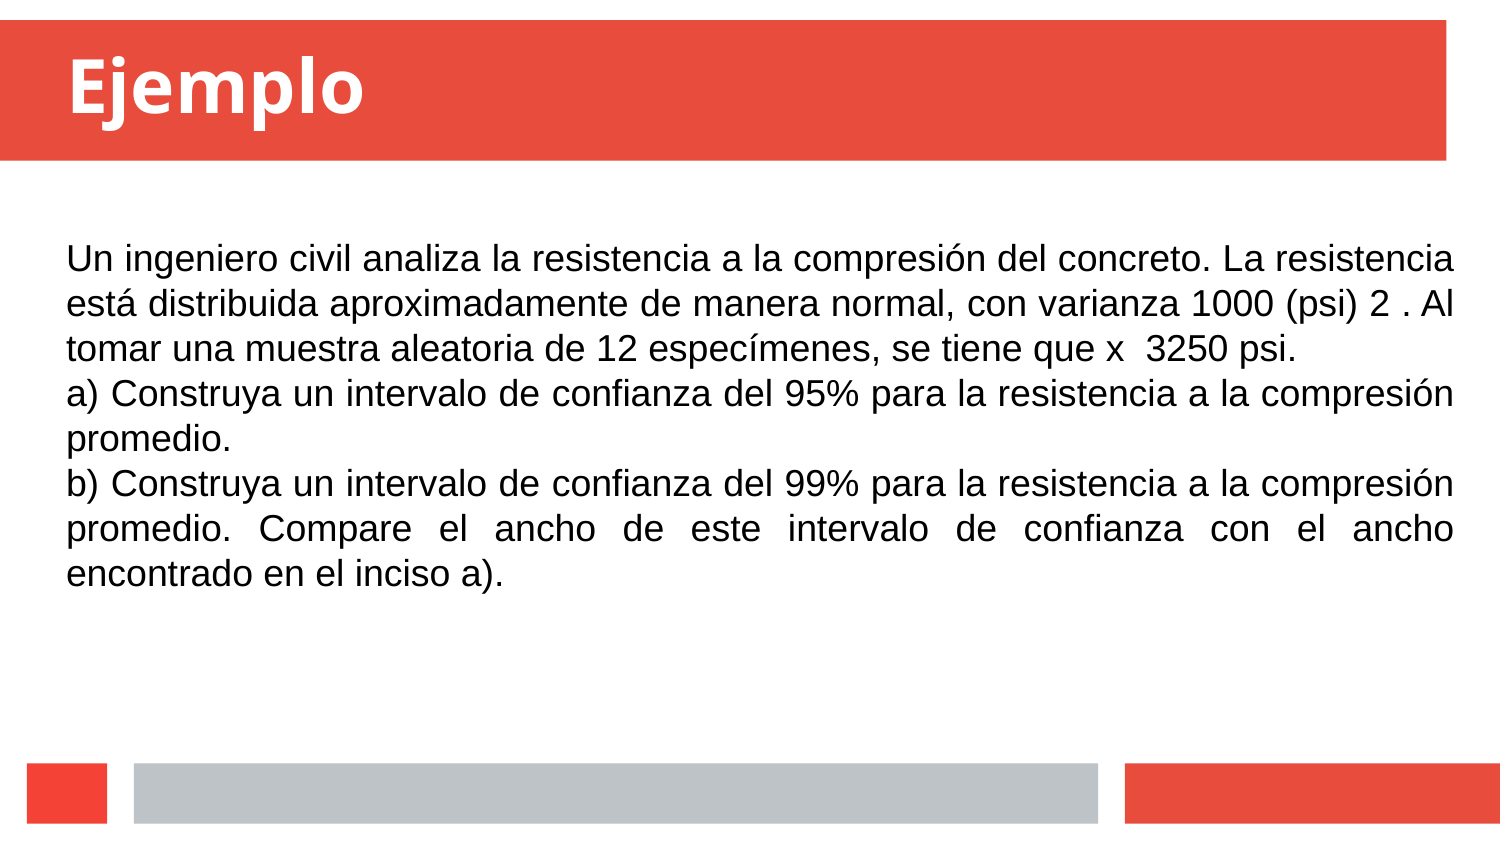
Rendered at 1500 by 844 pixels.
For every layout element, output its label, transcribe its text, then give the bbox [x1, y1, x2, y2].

list Un ingeniero civil analiza la resistencia a la compresión del concreto. La resistencia está distribuida aproximadamente de manera normal, con varianza 1000 (psi) 2 . Al tomar una muestra aleatoria de 12 especímenes, se tiene que x 3250 psi. a) Construya un intervalo de confianza del 95% para la resistencia a la compresión promedio. b) Construya un intervalo de confianza del 99% para la resistencia a la compresión promedio. Compare el ancho de este intervalo de confianza con el ancho encontrado en el inciso a). [53, 220, 1467, 744]
title Ejemplo [53, 40, 1447, 141]
